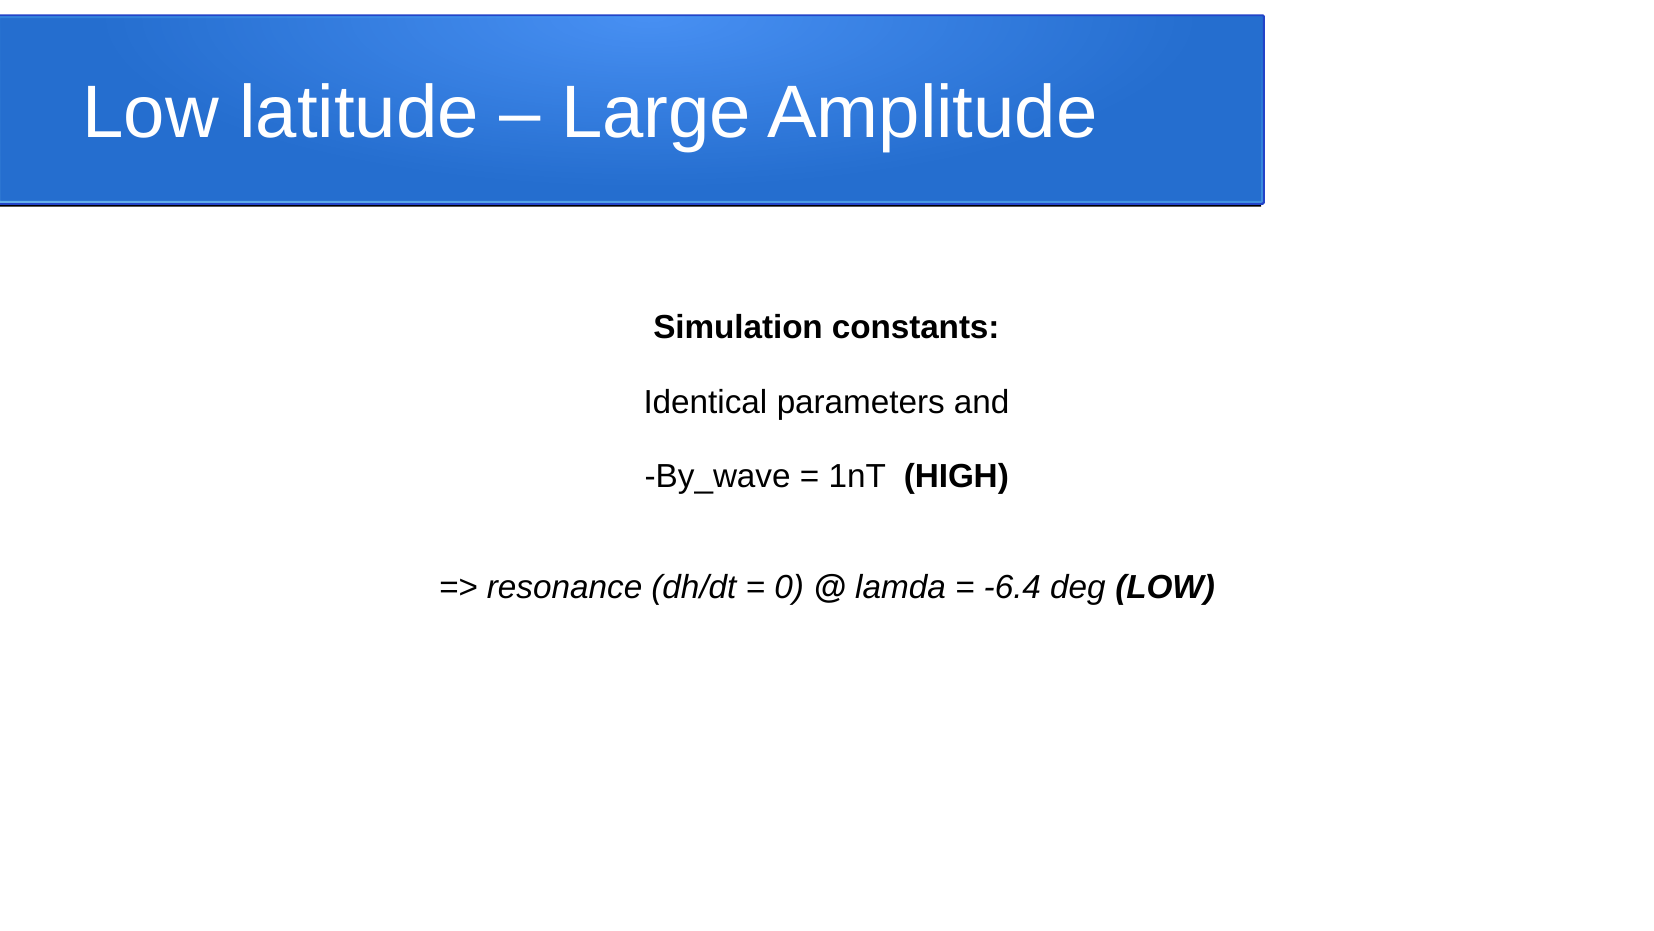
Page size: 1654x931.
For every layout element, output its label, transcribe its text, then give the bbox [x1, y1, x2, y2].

subtitle Simulation constants: Identical parameters and -By_wave = 1nT (HIGH) => resonance (dh/dt = 0) @ lamda = -6.4 deg (LOW) [82, 216, 1571, 772]
title Low latitude – Large Amplitude [82, 35, 1235, 189]
